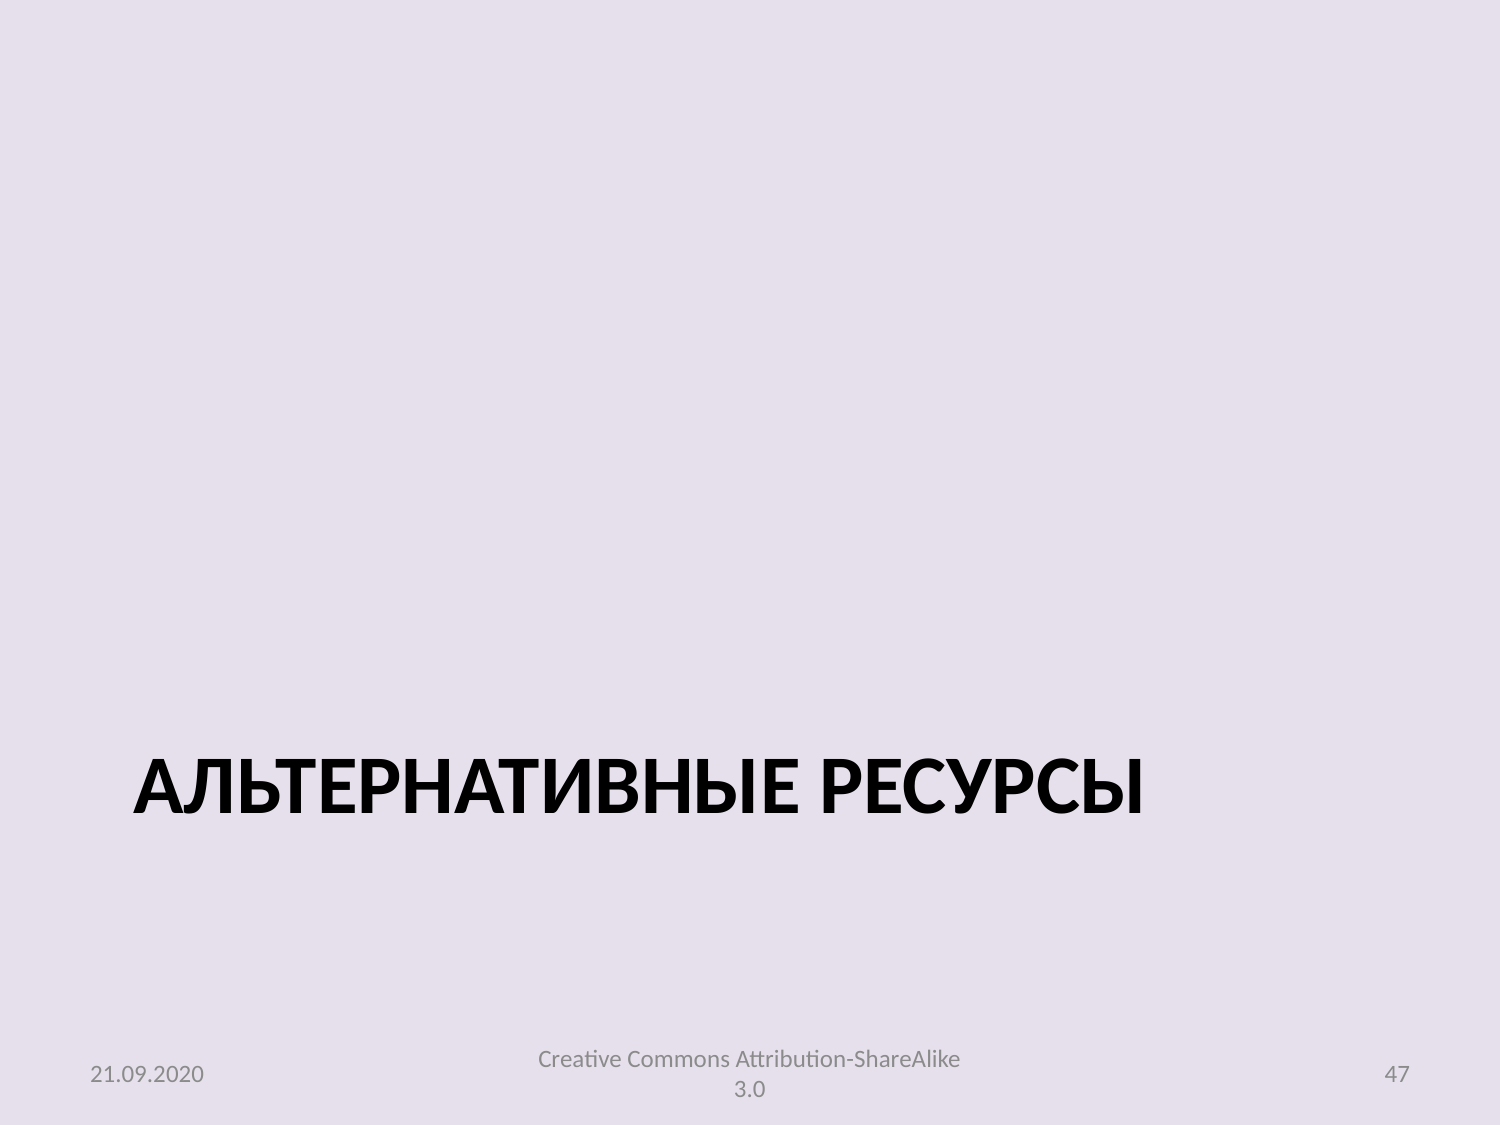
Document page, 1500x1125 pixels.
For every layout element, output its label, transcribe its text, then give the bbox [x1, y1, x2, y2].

title Альтернативные ресурсы [118, 722, 1394, 947]
